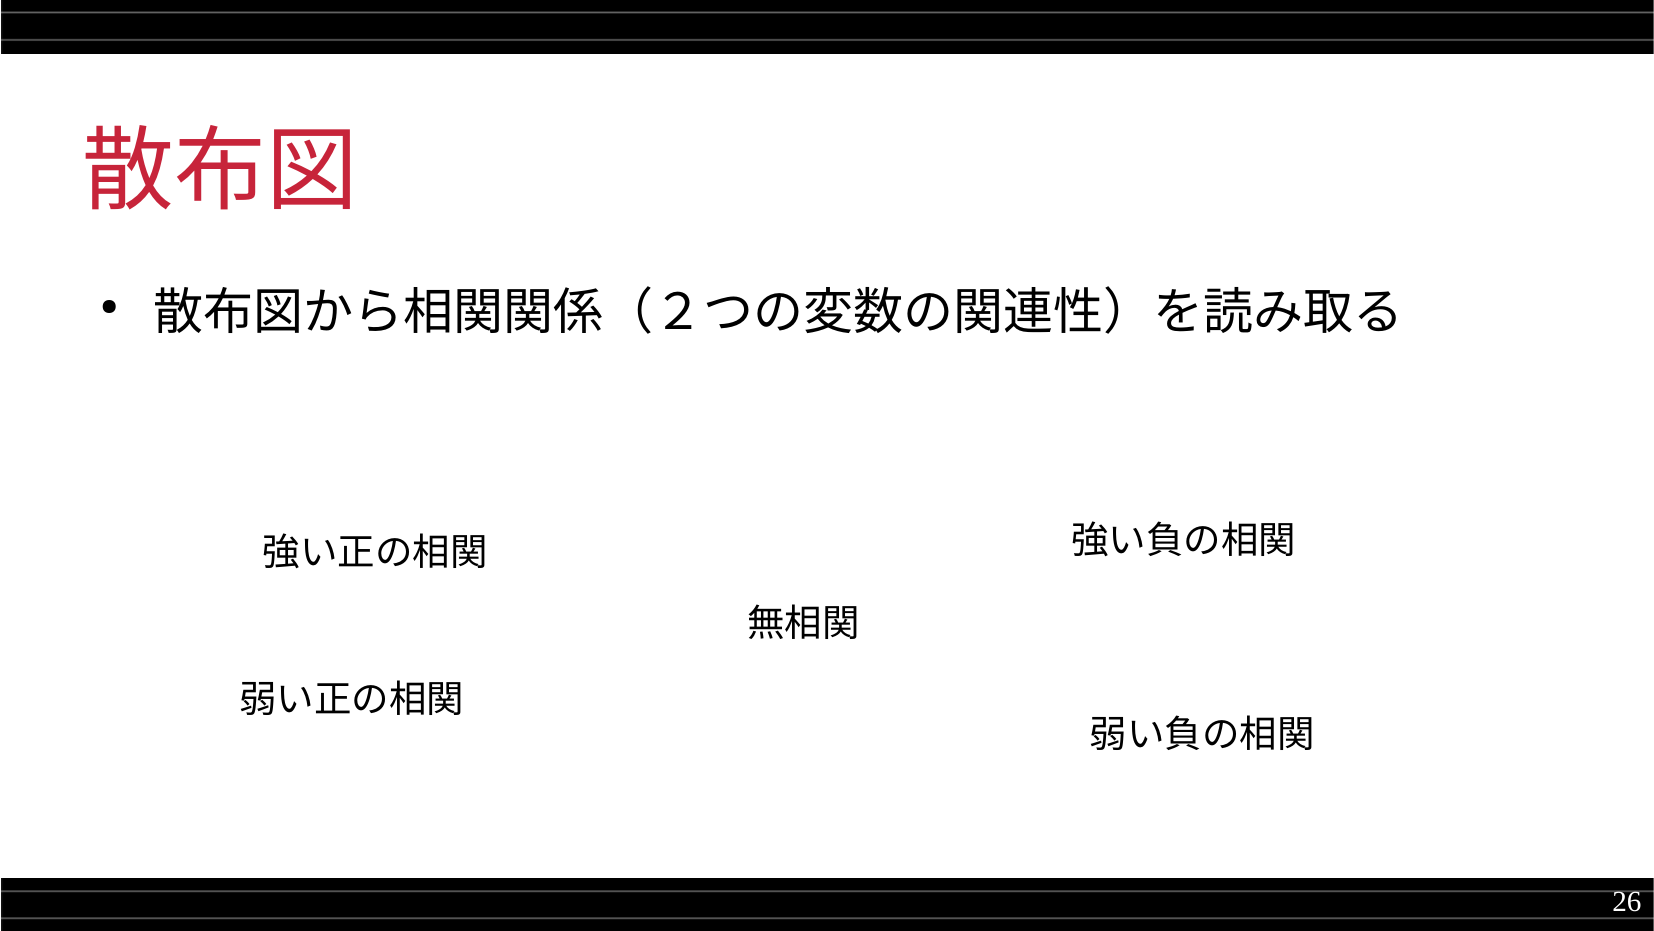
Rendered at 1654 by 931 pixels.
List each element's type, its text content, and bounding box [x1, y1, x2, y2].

text_box 強い正の相関 [248, 514, 503, 567]
text_box 弱い負の相関 [1074, 696, 1330, 750]
text_box 無相関 [732, 585, 875, 638]
picture [1, 878, 1654, 931]
title 散布図 [82, 92, 1571, 249]
text_box 弱い正の相関 [224, 661, 480, 714]
text_box 強い負の相関 [1056, 502, 1312, 556]
picture [1, 0, 1654, 54]
list 散布図から相関関係（２つの変数の関連性）を読み取る [82, 271, 1571, 851]
